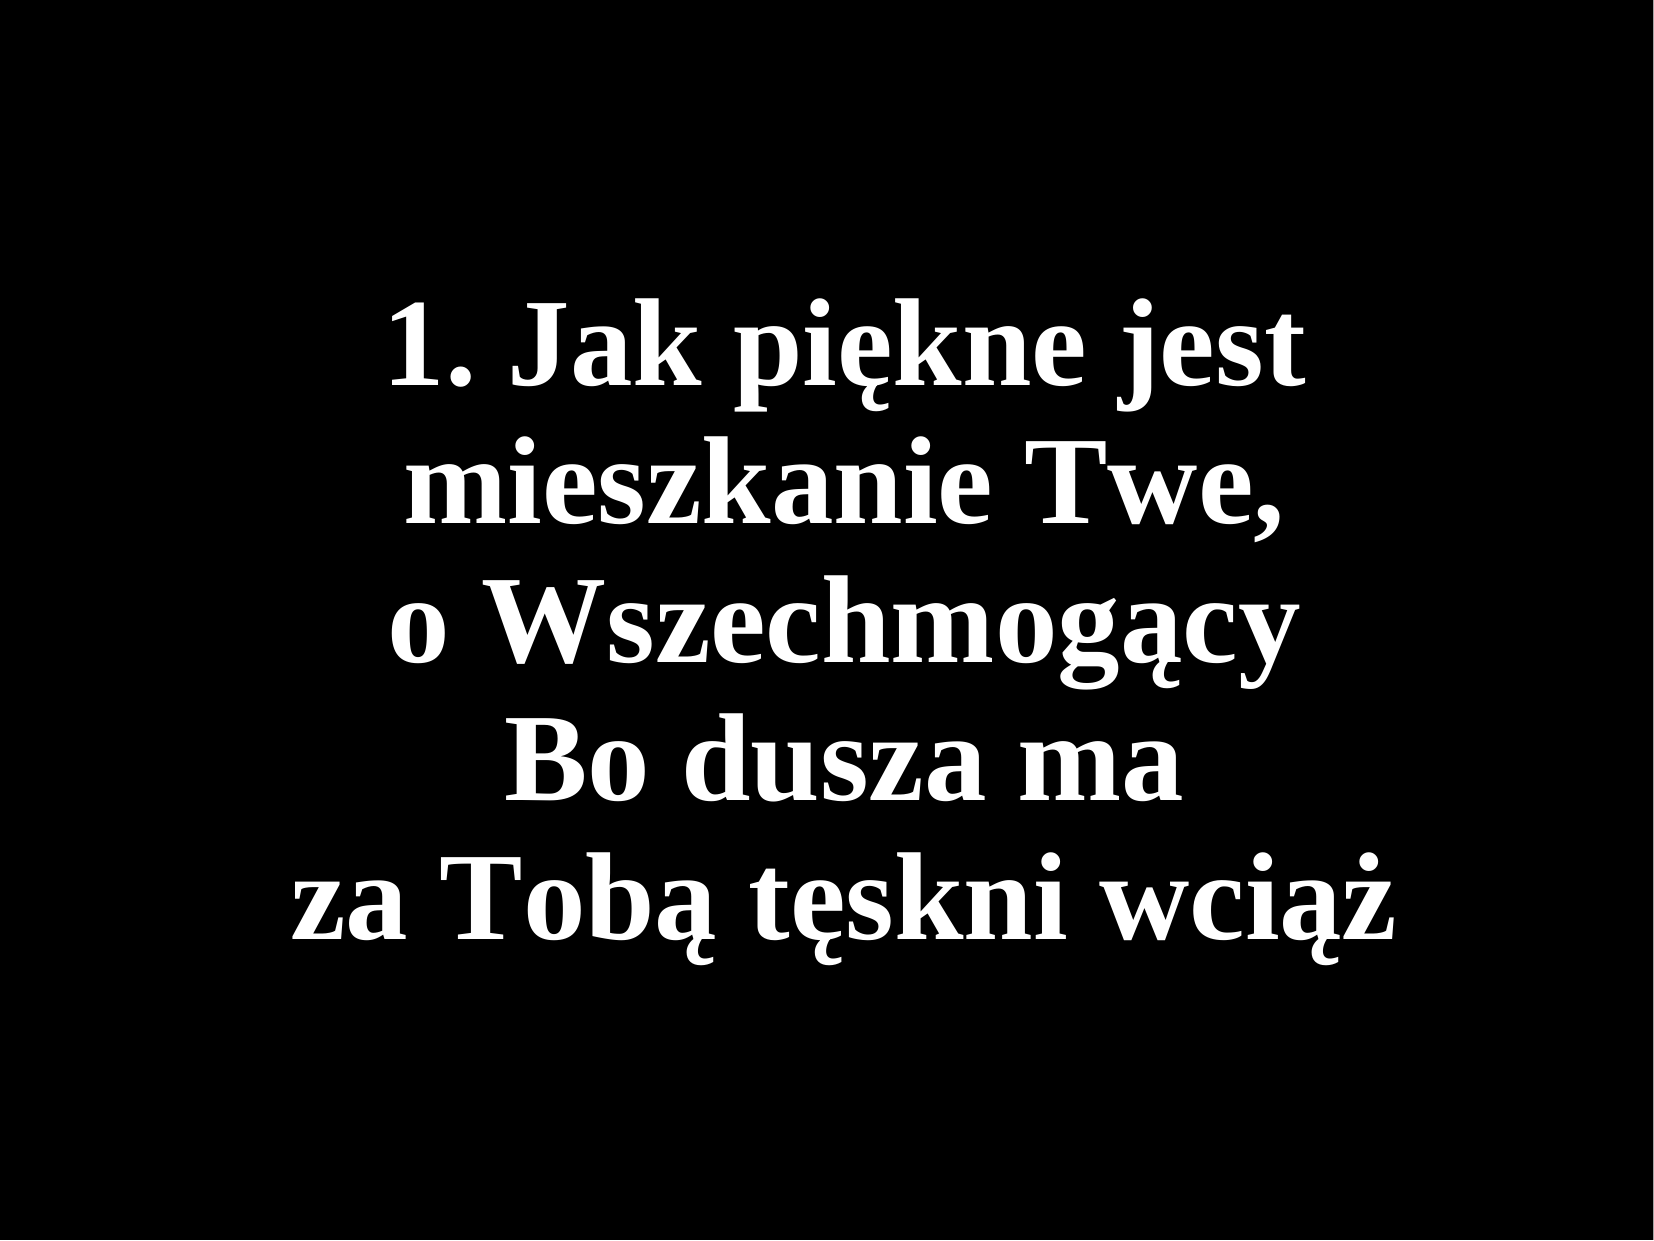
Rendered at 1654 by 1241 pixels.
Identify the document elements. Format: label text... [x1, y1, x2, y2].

subtitle 1. Jak piękne jest mieszkanie Twe, o Wszechmogący Bo dusza ma za Tobą tęskni wciąż [0, 0, 1654, 1241]
